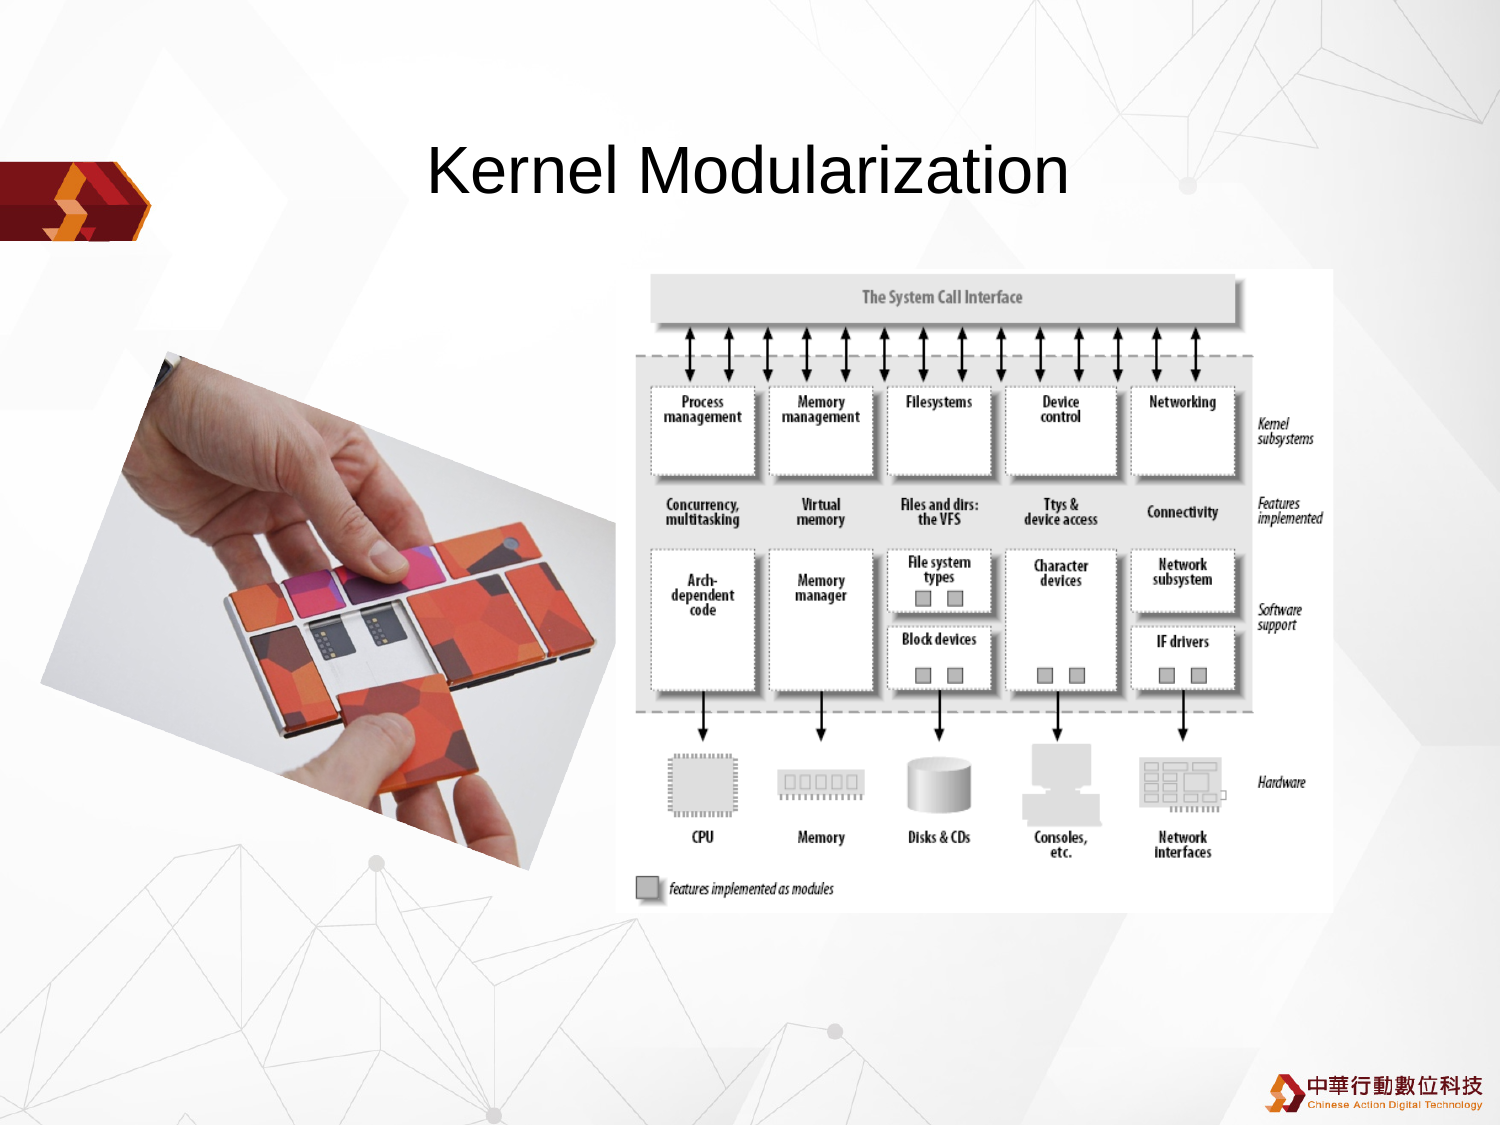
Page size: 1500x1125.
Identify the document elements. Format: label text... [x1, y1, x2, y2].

title Kernel Modularization [107, 119, 1367, 272]
picture [0, 0, 1500, 1125]
